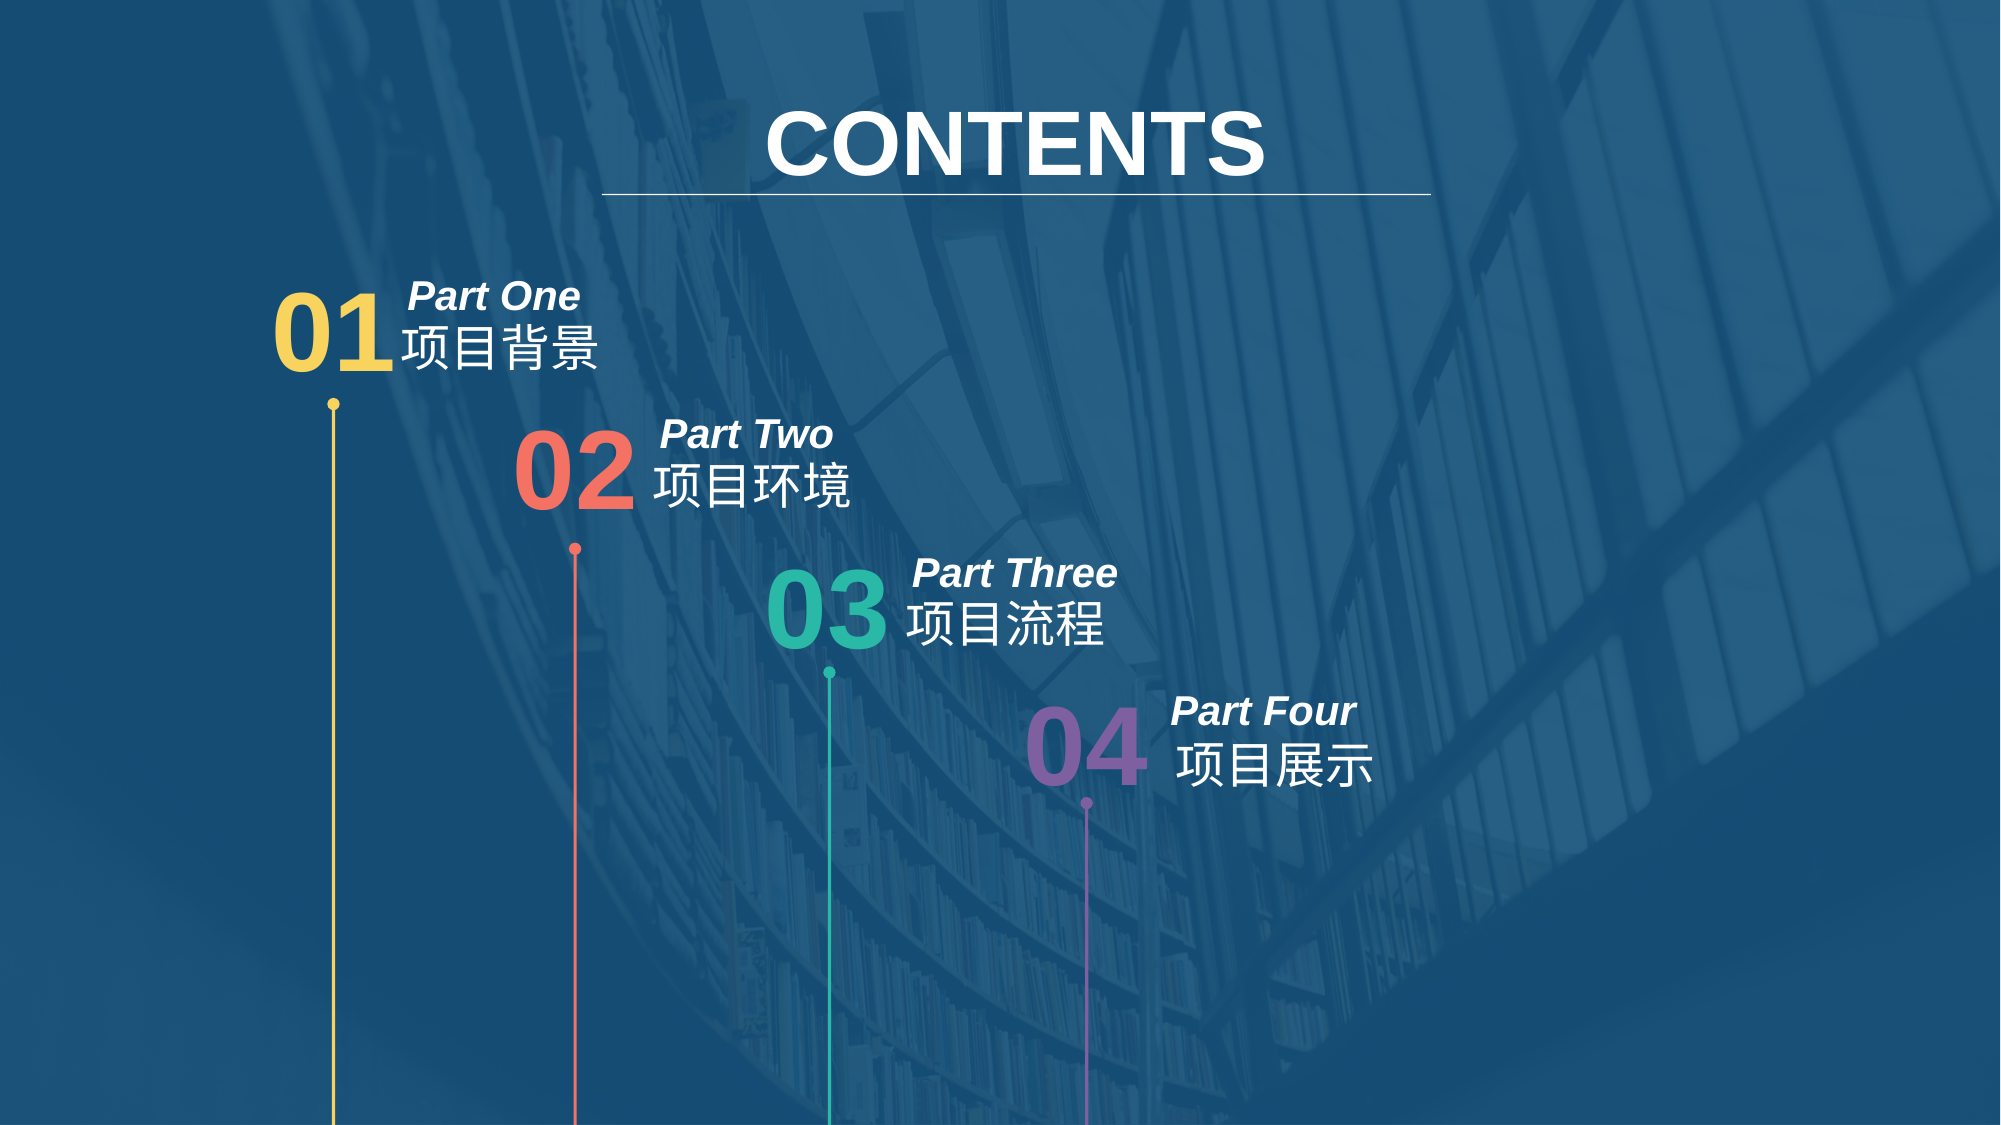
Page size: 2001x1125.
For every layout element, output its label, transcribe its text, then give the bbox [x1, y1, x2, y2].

text_box 项目展示 [1160, 726, 1453, 802]
text_box 02 [512, 397, 638, 533]
text_box 项目背景 [385, 309, 678, 384]
text_box Part Four [1155, 675, 1441, 741]
text_box 01 [270, 258, 397, 394]
picture [0, 0, 2001, 1125]
text_box 项目背景 [462, 342, 488, 351]
text_box 项目环境 [714, 469, 740, 477]
text_box 04 [1023, 673, 1149, 809]
text_box 项目流程 [890, 585, 1183, 661]
text_box 项目环境 [638, 447, 931, 523]
text_box 03 [764, 535, 890, 671]
text_box 项目背景 [462, 331, 488, 339]
text_box Part Two [644, 399, 897, 465]
text_box 项目环境 [714, 492, 740, 501]
text_box CONTENTS [764, 83, 1269, 193]
text_box Part Three [897, 538, 1183, 585]
text_box Part One [392, 261, 619, 327]
text_box 项目背景 [462, 354, 488, 363]
text_box 项目环境 [714, 480, 740, 489]
